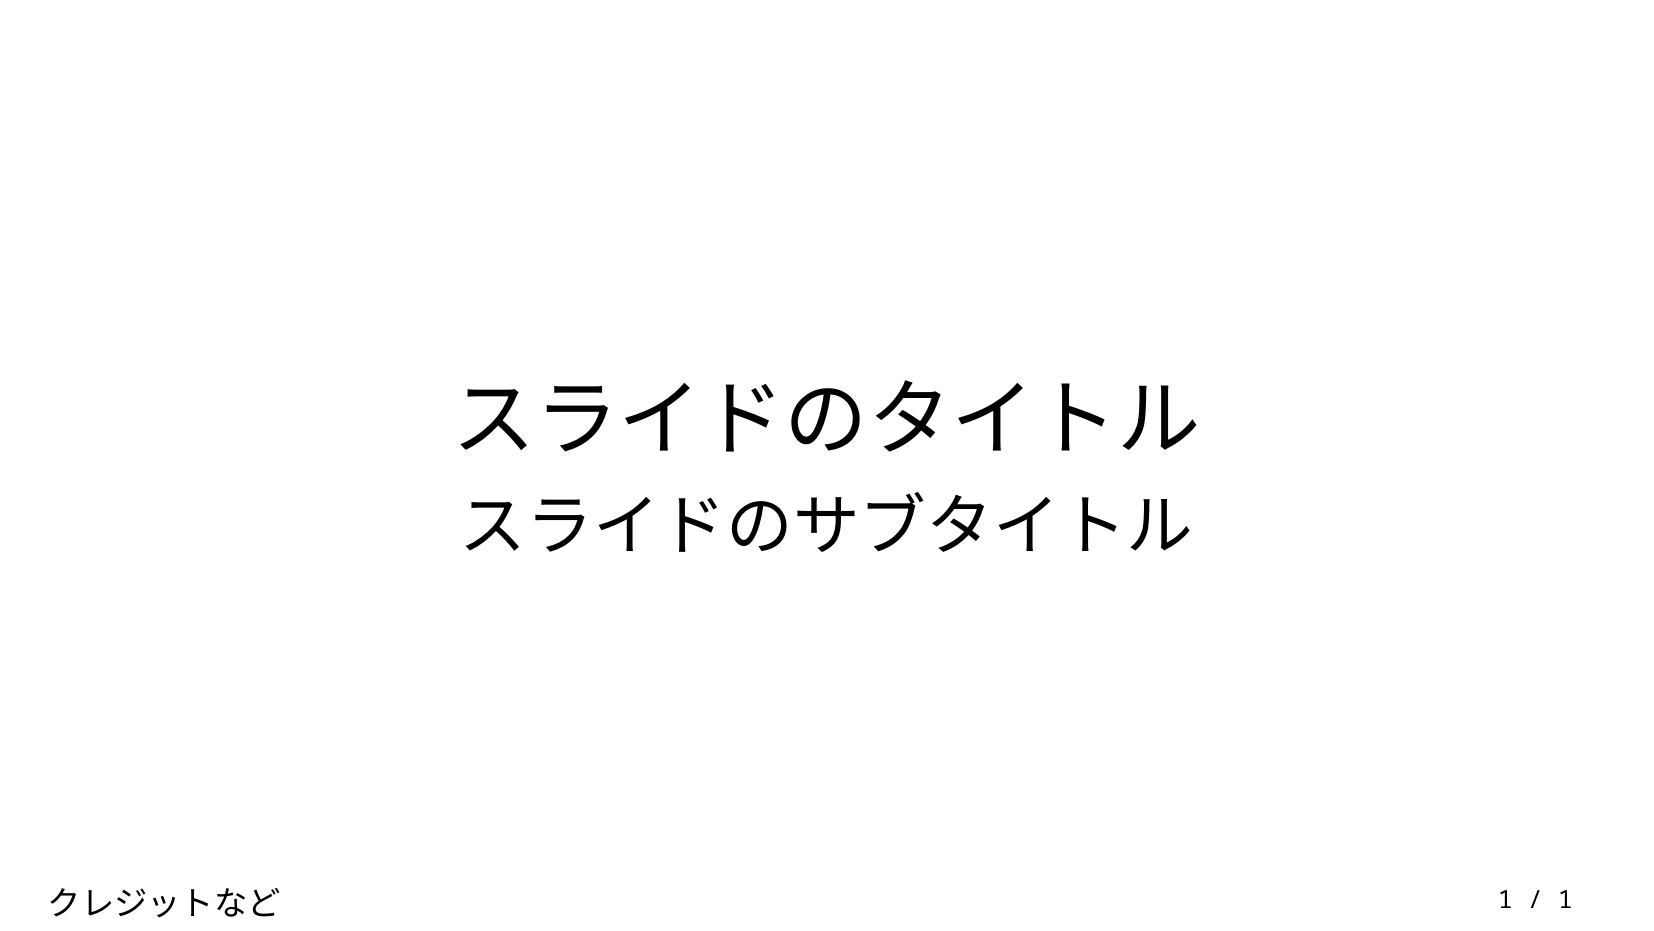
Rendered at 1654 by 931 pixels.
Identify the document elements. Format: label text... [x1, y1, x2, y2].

subtitle スライドのサブタイトル [118, 472, 1536, 827]
title スライドのタイトル [118, 118, 1536, 472]
text_box <番号> / 1 [1417, 868, 1654, 928]
text_box クレジットなど [0, 869, 827, 931]
